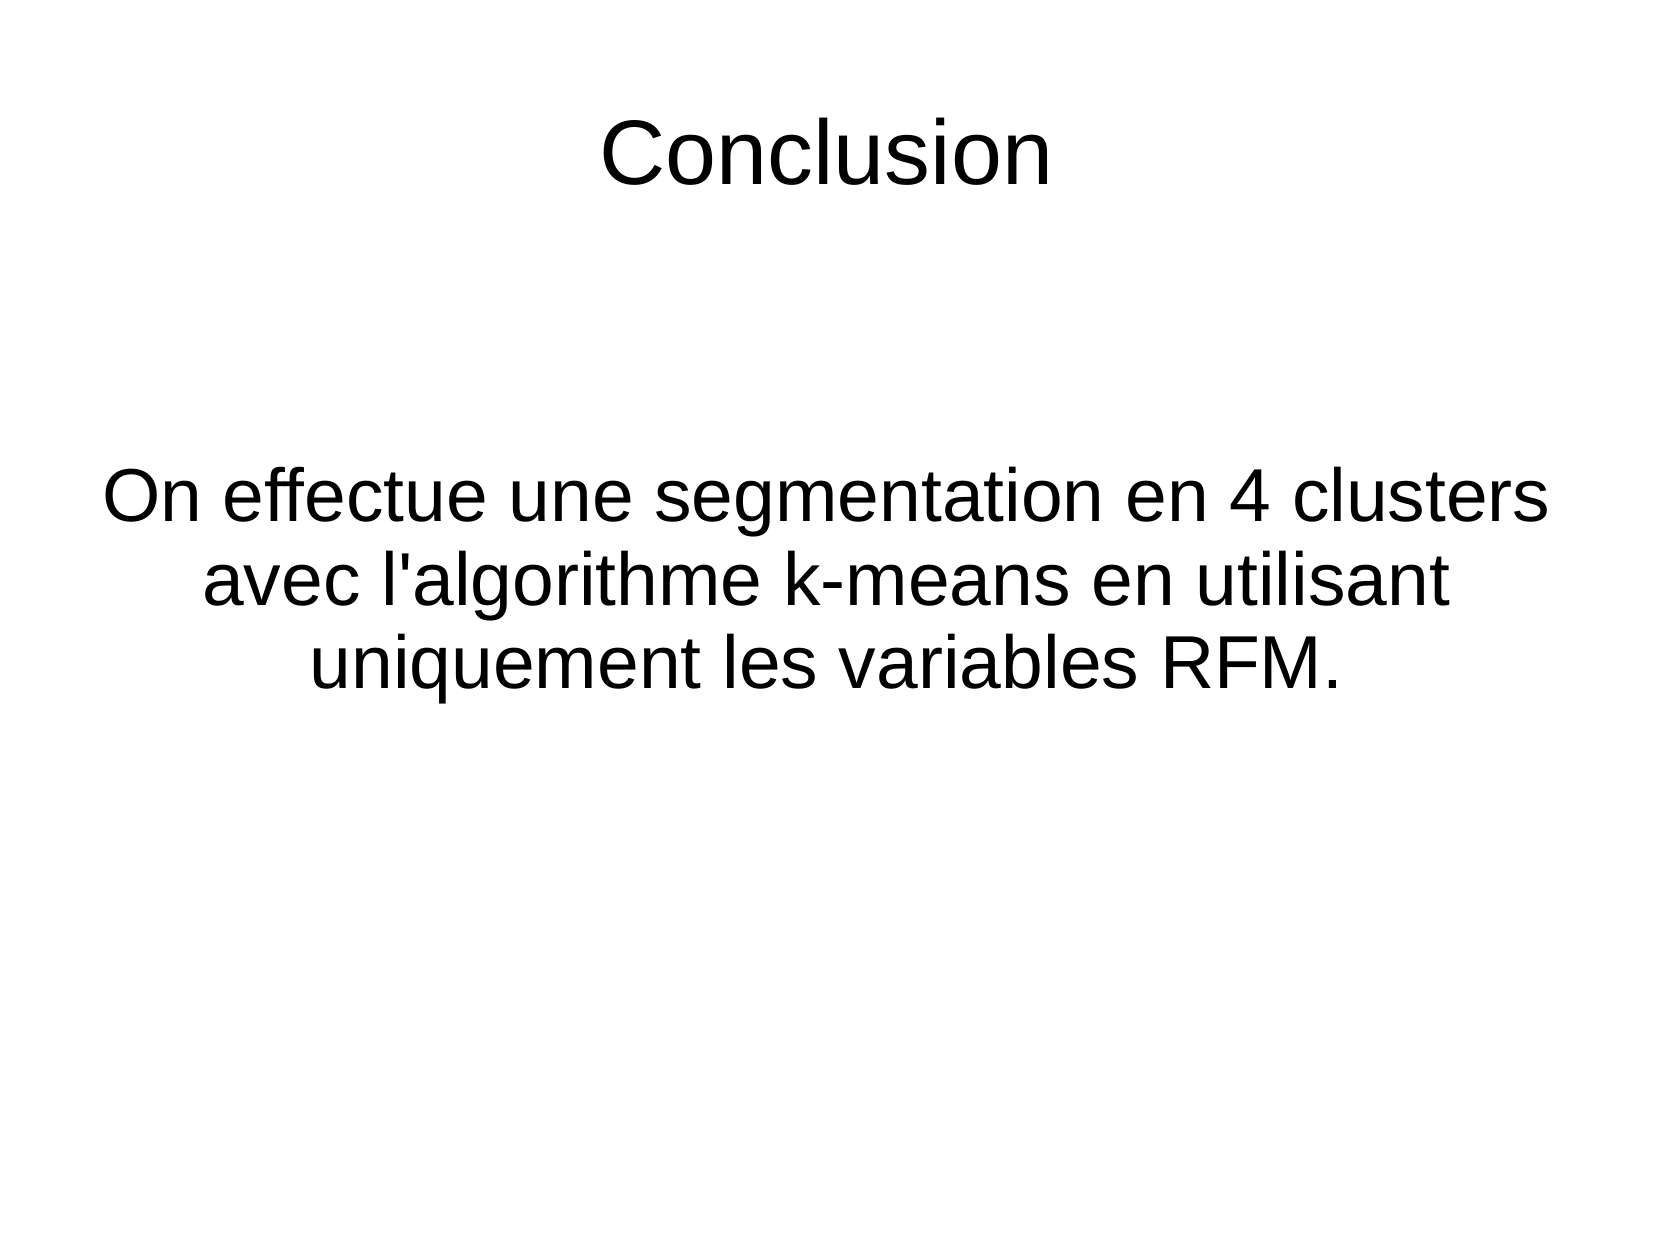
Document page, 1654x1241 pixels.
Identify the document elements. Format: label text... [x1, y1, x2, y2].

subtitle On effectue une segmentation en 4 clusters avec l'algorithme k-means en utilisant uniquement les variables RFM. [82, 49, 1571, 1109]
